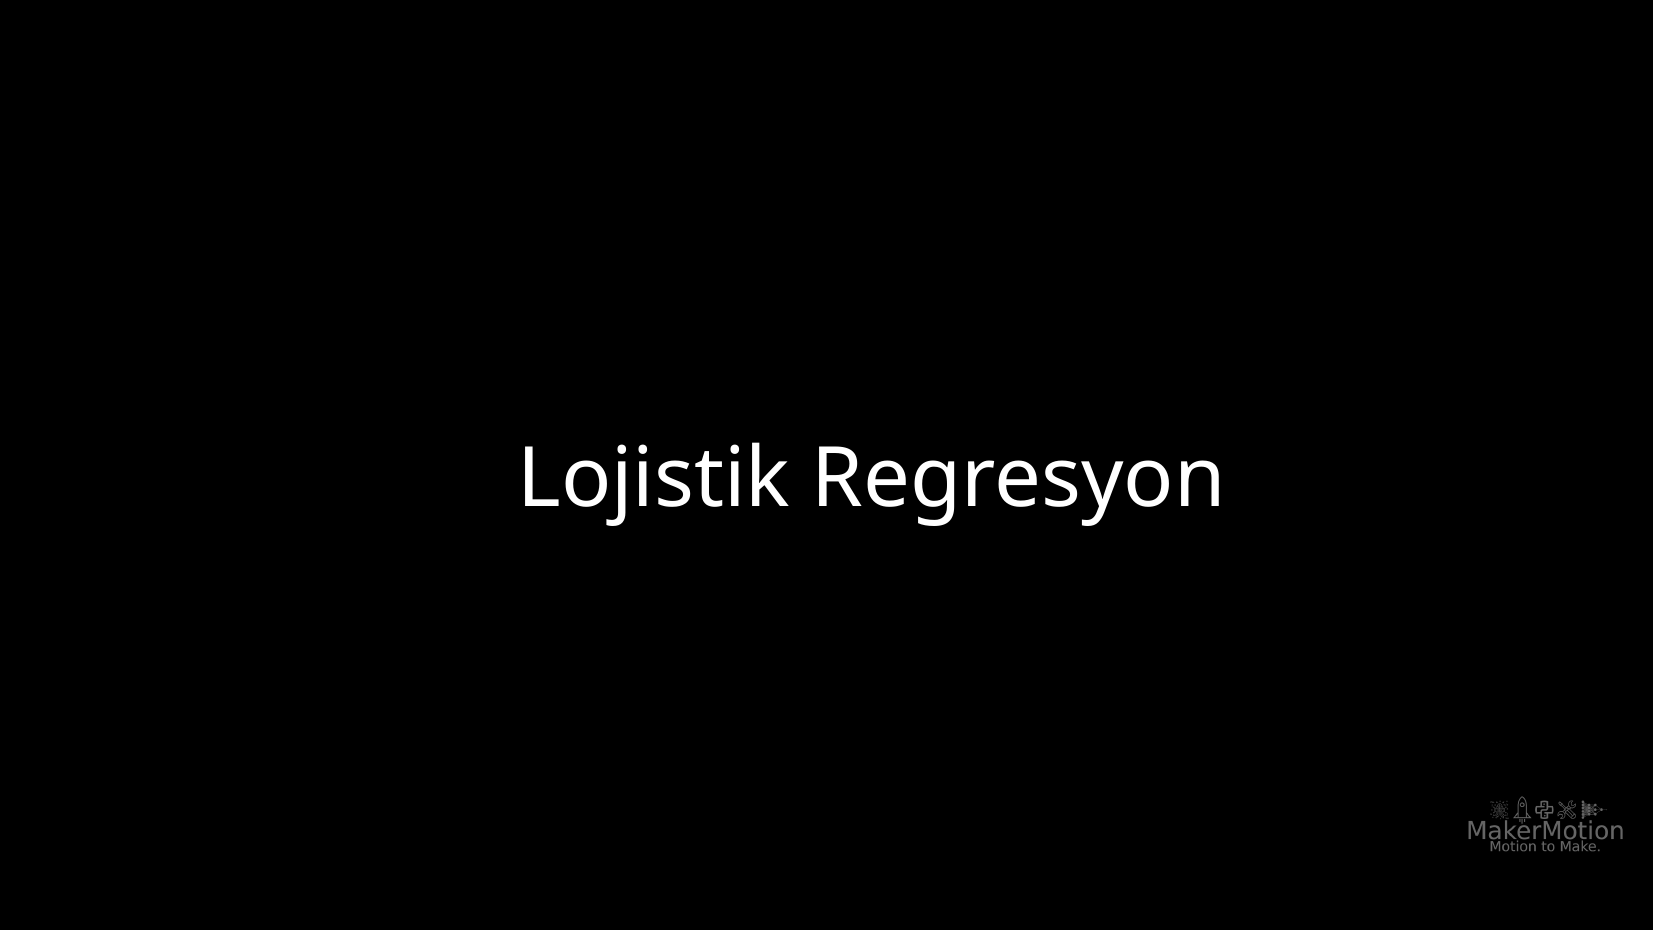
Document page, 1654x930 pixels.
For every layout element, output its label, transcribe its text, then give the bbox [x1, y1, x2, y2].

text_box Lojistik Regresyon [503, 409, 1150, 521]
picture [1440, 719, 1651, 930]
